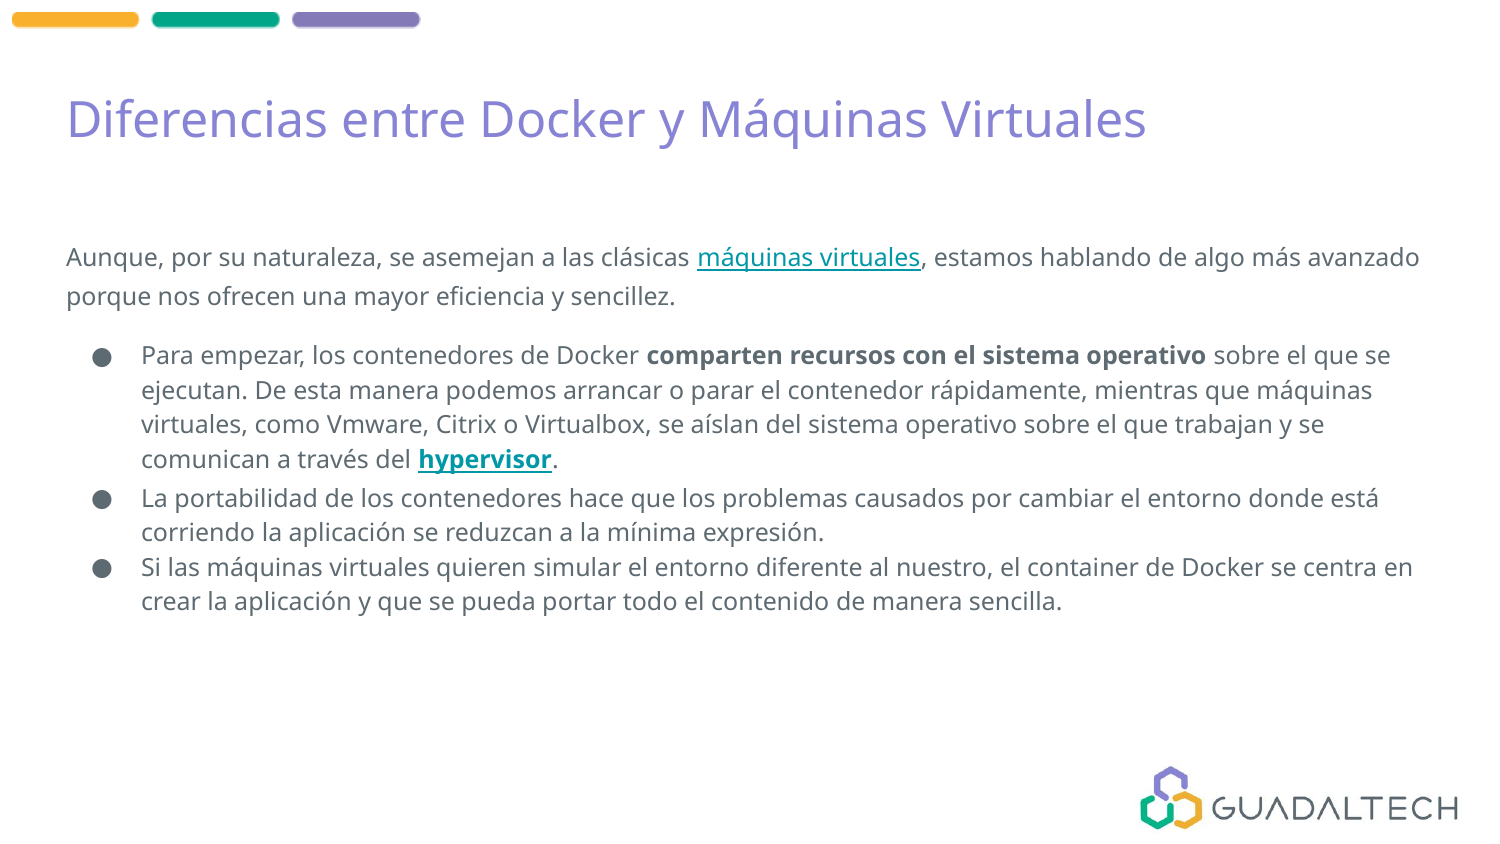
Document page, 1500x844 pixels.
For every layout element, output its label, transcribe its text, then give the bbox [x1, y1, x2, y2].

picture [1124, 761, 1473, 834]
title Diferencias entre Docker y Máquinas Virtuales [51, 72, 1449, 167]
picture [12, 12, 421, 29]
list Aunque, por su naturaleza, se asemejan a las clásicas máquinas virtuales, estamos hablando de algo más avanzado porque nos ofrecen una mayor eficiencia y sencillez. Para empezar, los contenedores de Docker comparten recursos con el sistema operativo sobre el que se ejecutan. De esta manera podemos arrancar o parar el contenedor rápidamente, mientras que máquinas virtuales, como Vmware, Citrix o Virtualbox, se aíslan del sistema operativo sobre el que trabajan y se comunican a través del hypervisor. La portabilidad de los contenedores hace que los problemas causados por cambiar el entorno donde está corriendo la aplicación se reduzcan a la mínima expresión. Si las máquinas virtuales quieren simular el entorno diferente al nuestro, el container de Docker se centra en crear la aplicación y que se pueda portar todo el contenido de manera sencilla. [51, 221, 1449, 783]
